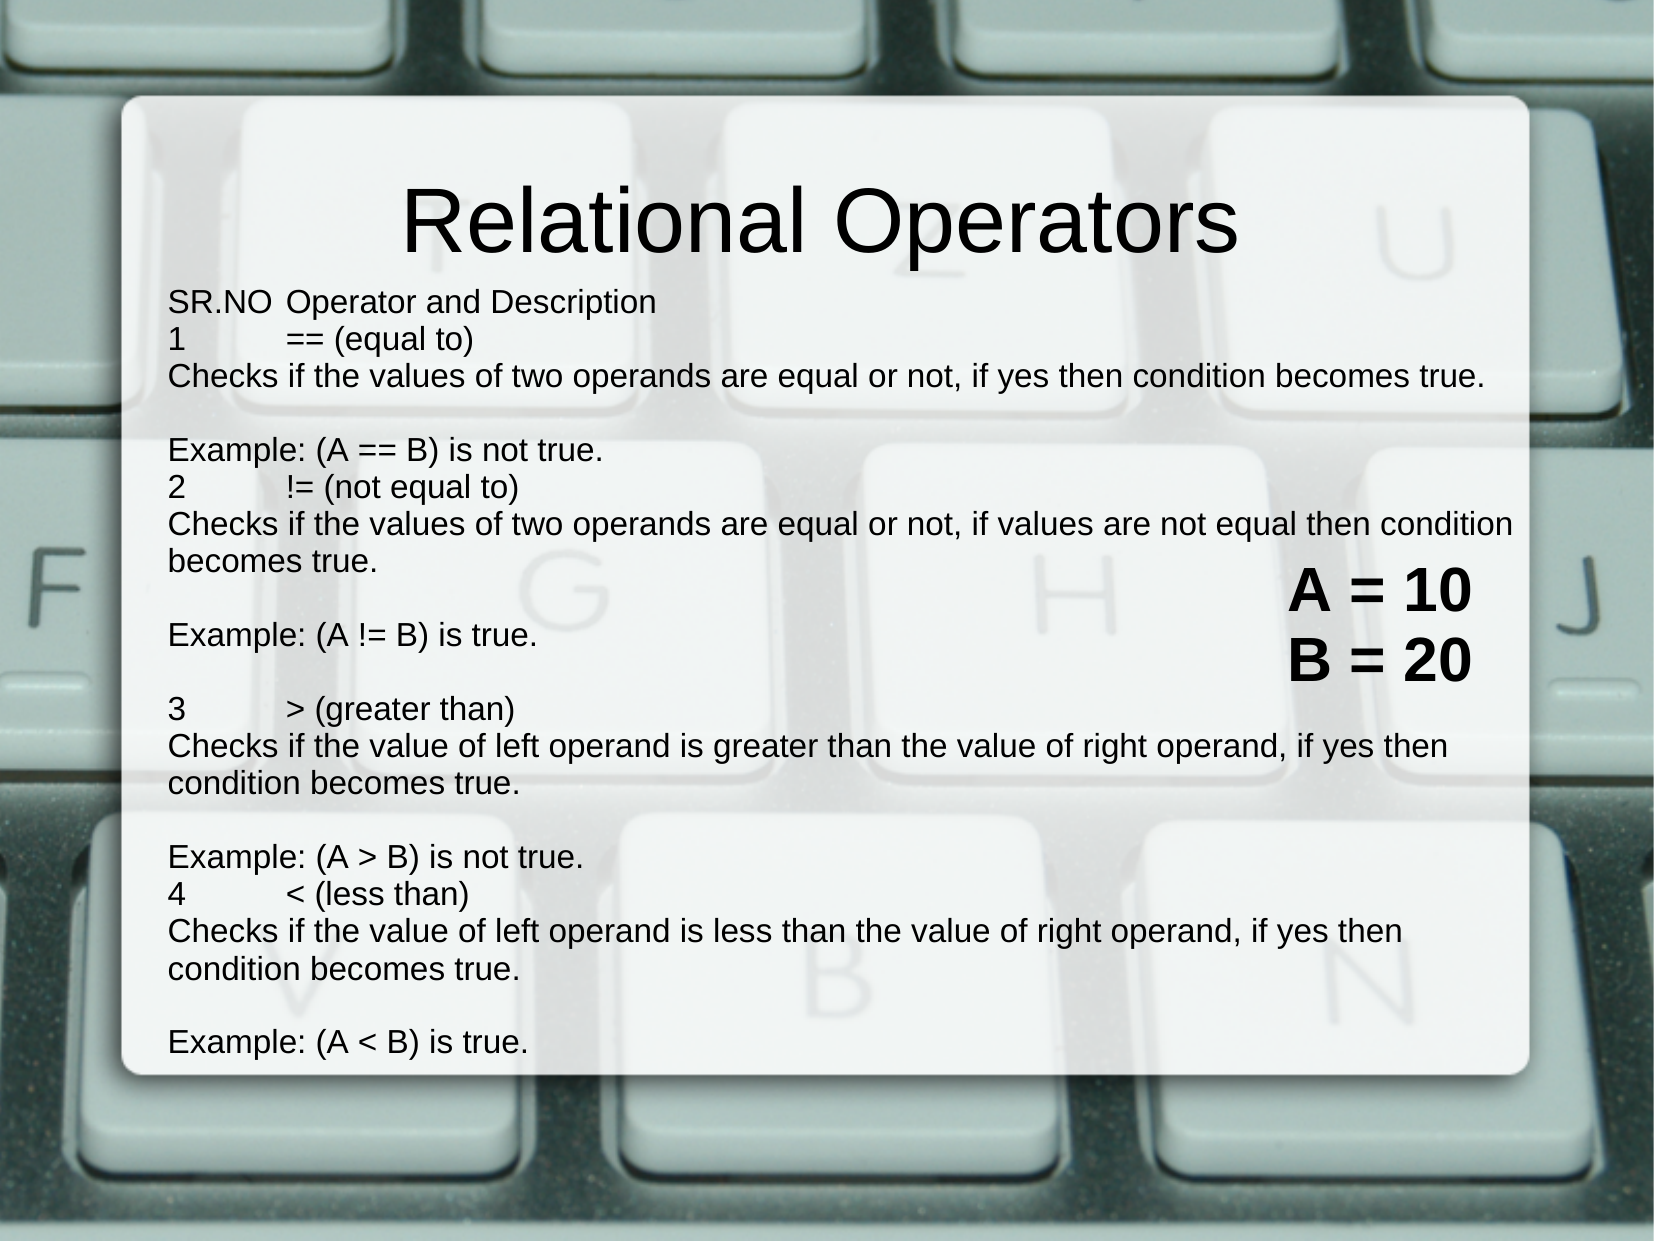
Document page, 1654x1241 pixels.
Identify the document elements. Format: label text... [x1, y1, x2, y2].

text_box A = 10 B = 20 [1287, 555, 1474, 699]
text_box SR.NO Operator and Description 1 == (equal to) Checks if the values of two operands are equal or not, if yes then condition becomes true. Example: (A == B) is not true. 2 != (not equal to) Checks if the values of two operands are equal or not, if values are not equal then condition becomes true. Example: (A != B) is true. 3 > (greater than) Checks if the value of left operand is greater than the value of right operand, if yes then condition becomes true. Example: (A > B) is not true. 4 < (less than) Checks if the value of left operand is less than the value of right operand, if yes then condition becomes true. Example: (A < B) is true. [167, 283, 1654, 1241]
title Relational Operators [135, 117, 1506, 325]
picture [0, 0, 1654, 1241]
